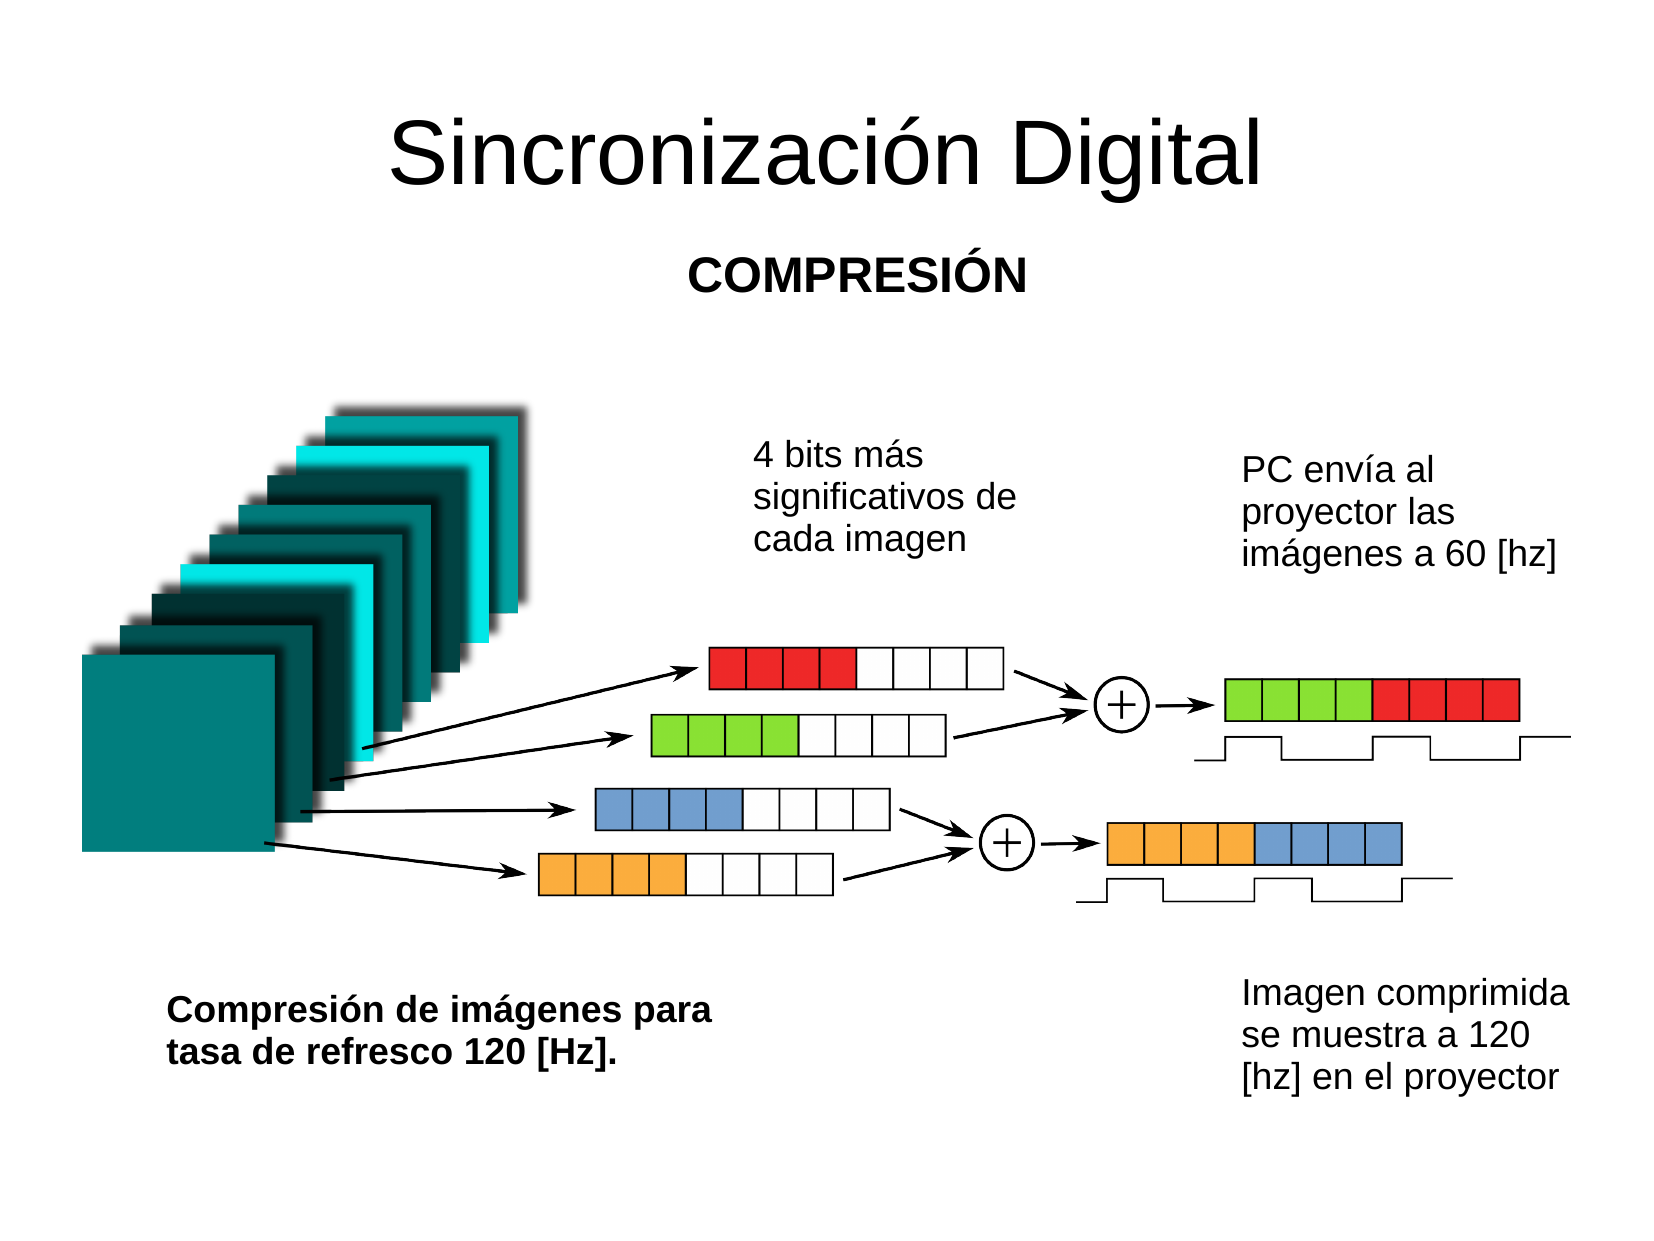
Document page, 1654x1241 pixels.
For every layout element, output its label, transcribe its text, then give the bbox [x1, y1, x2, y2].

text_box 4 bits más significativos de cada imagen [738, 425, 1116, 567]
picture [82, 397, 1571, 903]
title Sincronización Digital [82, 49, 1571, 257]
text_box Compresión de imágenes para tasa de refresco 120 [Hz]. [151, 980, 742, 1080]
text_box Imagen comprimida se muestra a 120 [hz] en el proyector [1226, 964, 1604, 1105]
text_box COMPRESIÓN [607, 239, 1108, 311]
text_box PC envía al proyector las imágenes a 60 [hz] [1226, 441, 1604, 583]
